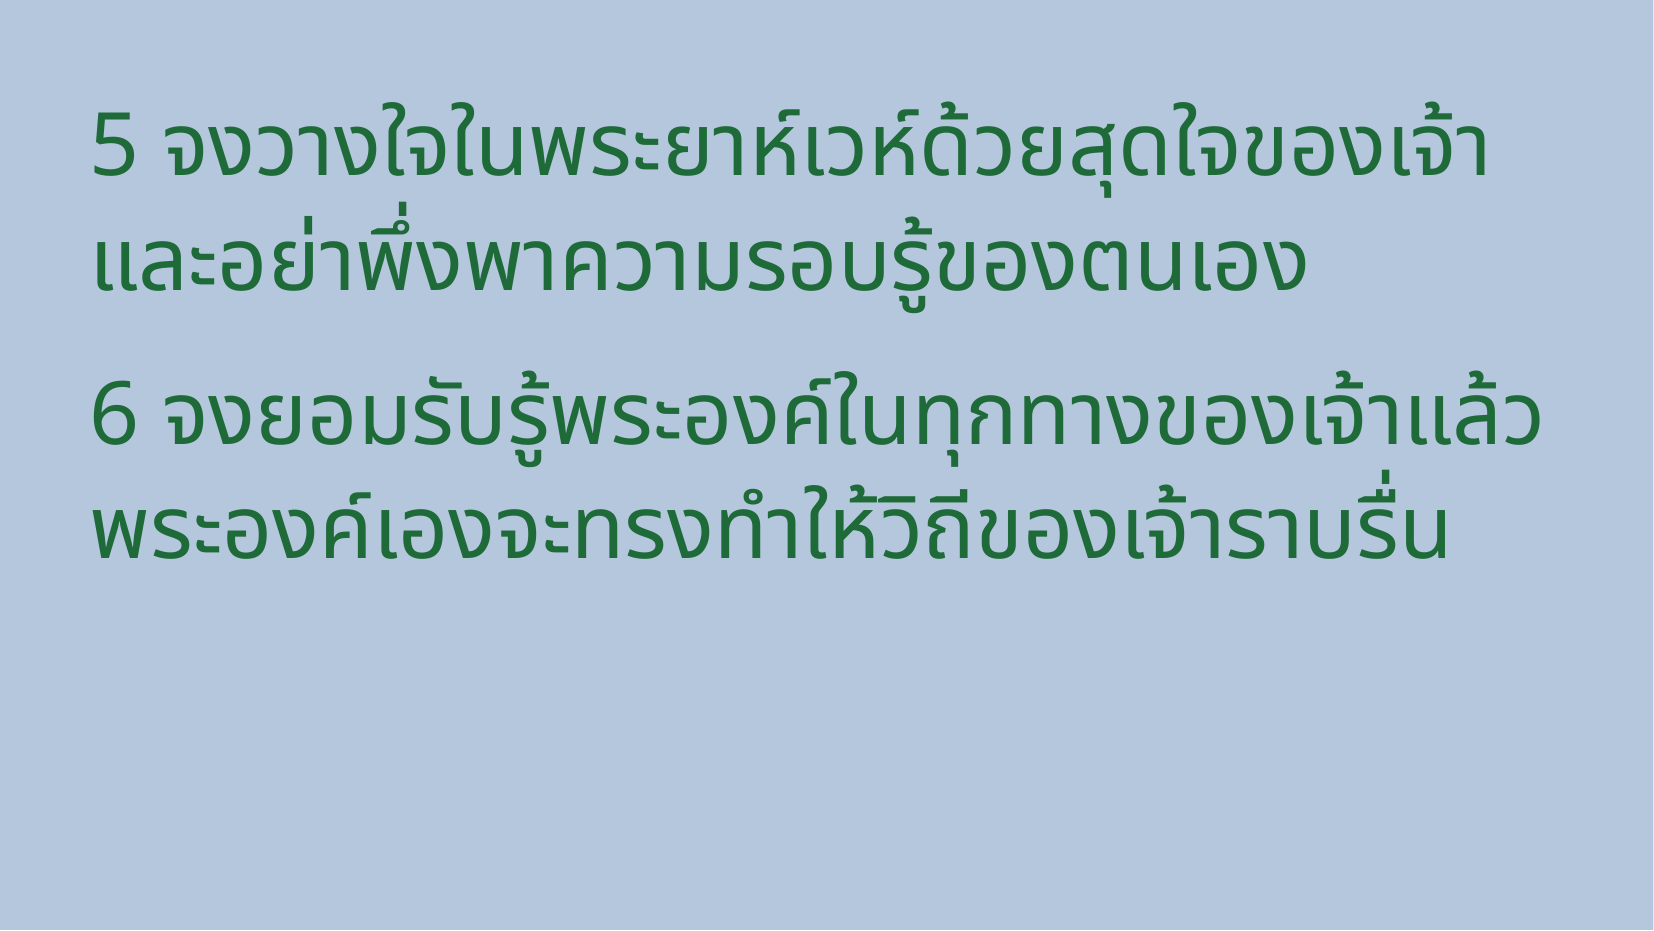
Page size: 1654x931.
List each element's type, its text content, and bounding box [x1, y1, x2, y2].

text_box 5 จงวางใจในพระยาห์เวห์ด้วยสุดใจของเจ้าและอย่าพึ่งพาความรอบรู้ของตนเอง 6 จงยอมรับรู้พระองค์ในทุกทางของเจ้าแล้วพระองค์เองจะทรงทำให้วิถีของเจ้าราบรื่น [75, 75, 1576, 863]
